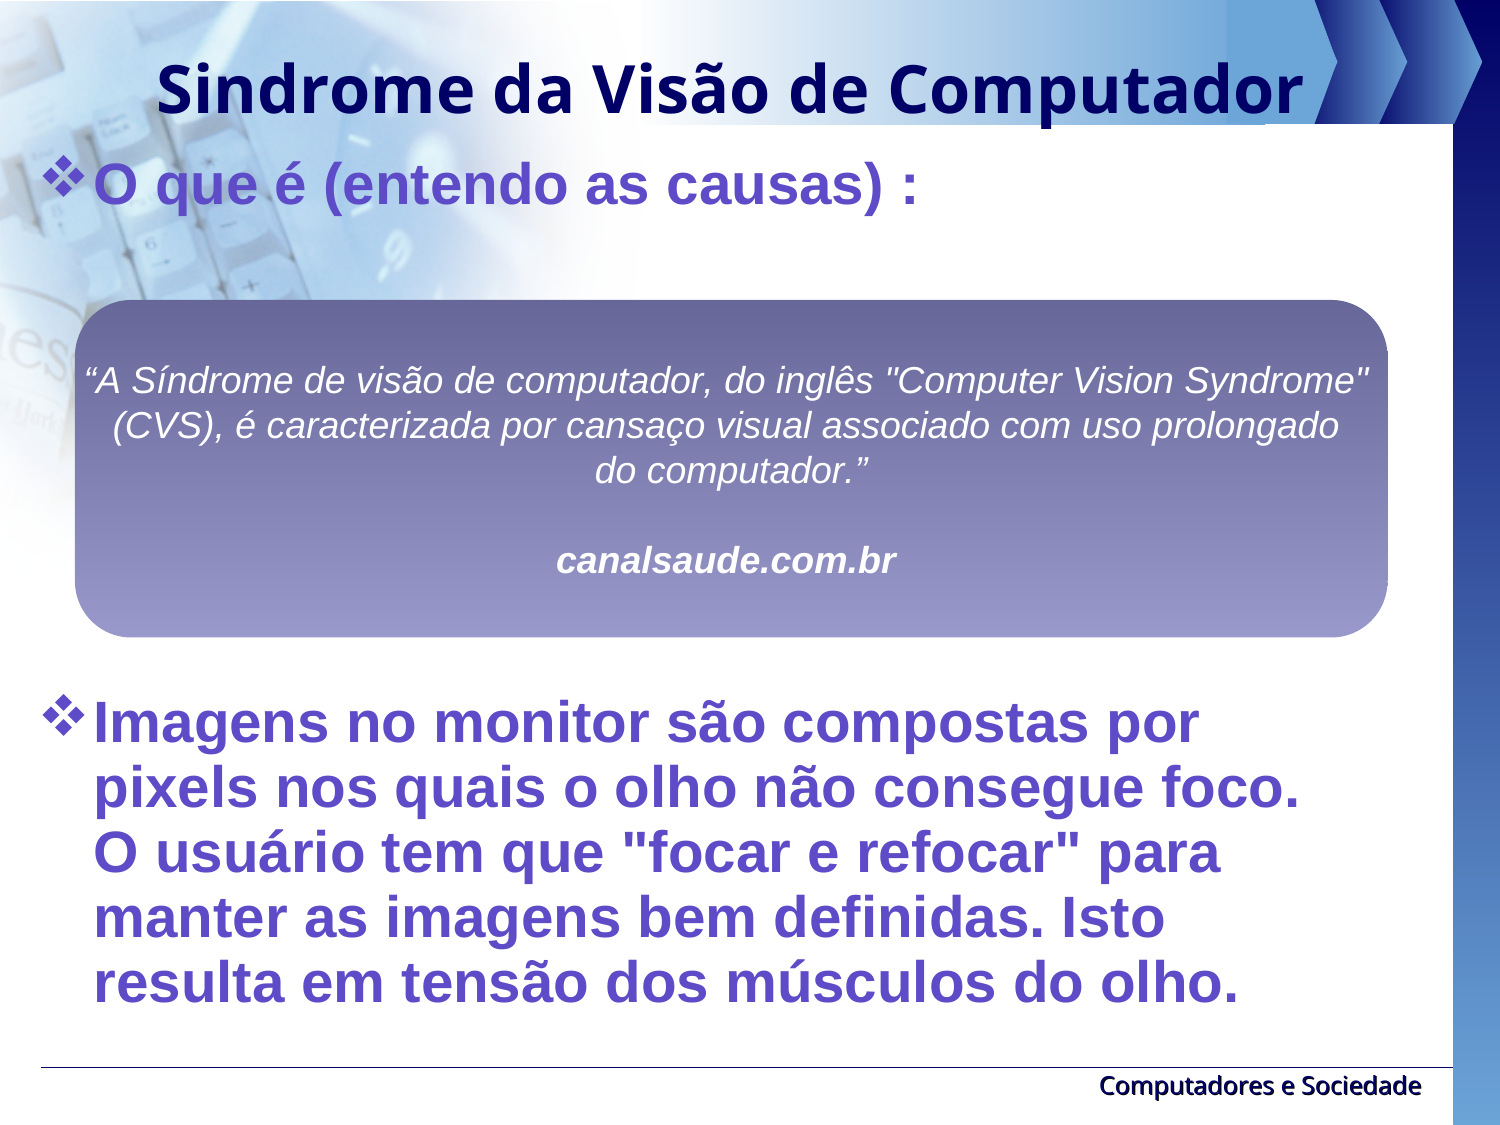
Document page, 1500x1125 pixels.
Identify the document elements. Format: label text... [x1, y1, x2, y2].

title Sindrome da Visão de Computador [37, 0, 1426, 176]
list O que é (entendo as causas) : [37, 151, 1388, 263]
list Imagens no monitor são compostas por pixels nos quais o olho não consegue foco. O usuário tem que "focar e refocar" para manter as imagens bem definidas. Isto resulta em tensão dos músculos do olho. [37, 689, 1351, 1023]
text_box “A Síndrome de visão de computador, do inglês "Computer Vision Syndrome" (CVS), é caracterizada por cansaço visual associado com uso prolongado do computador.” canalsaude.com.br [74, 299, 1388, 638]
